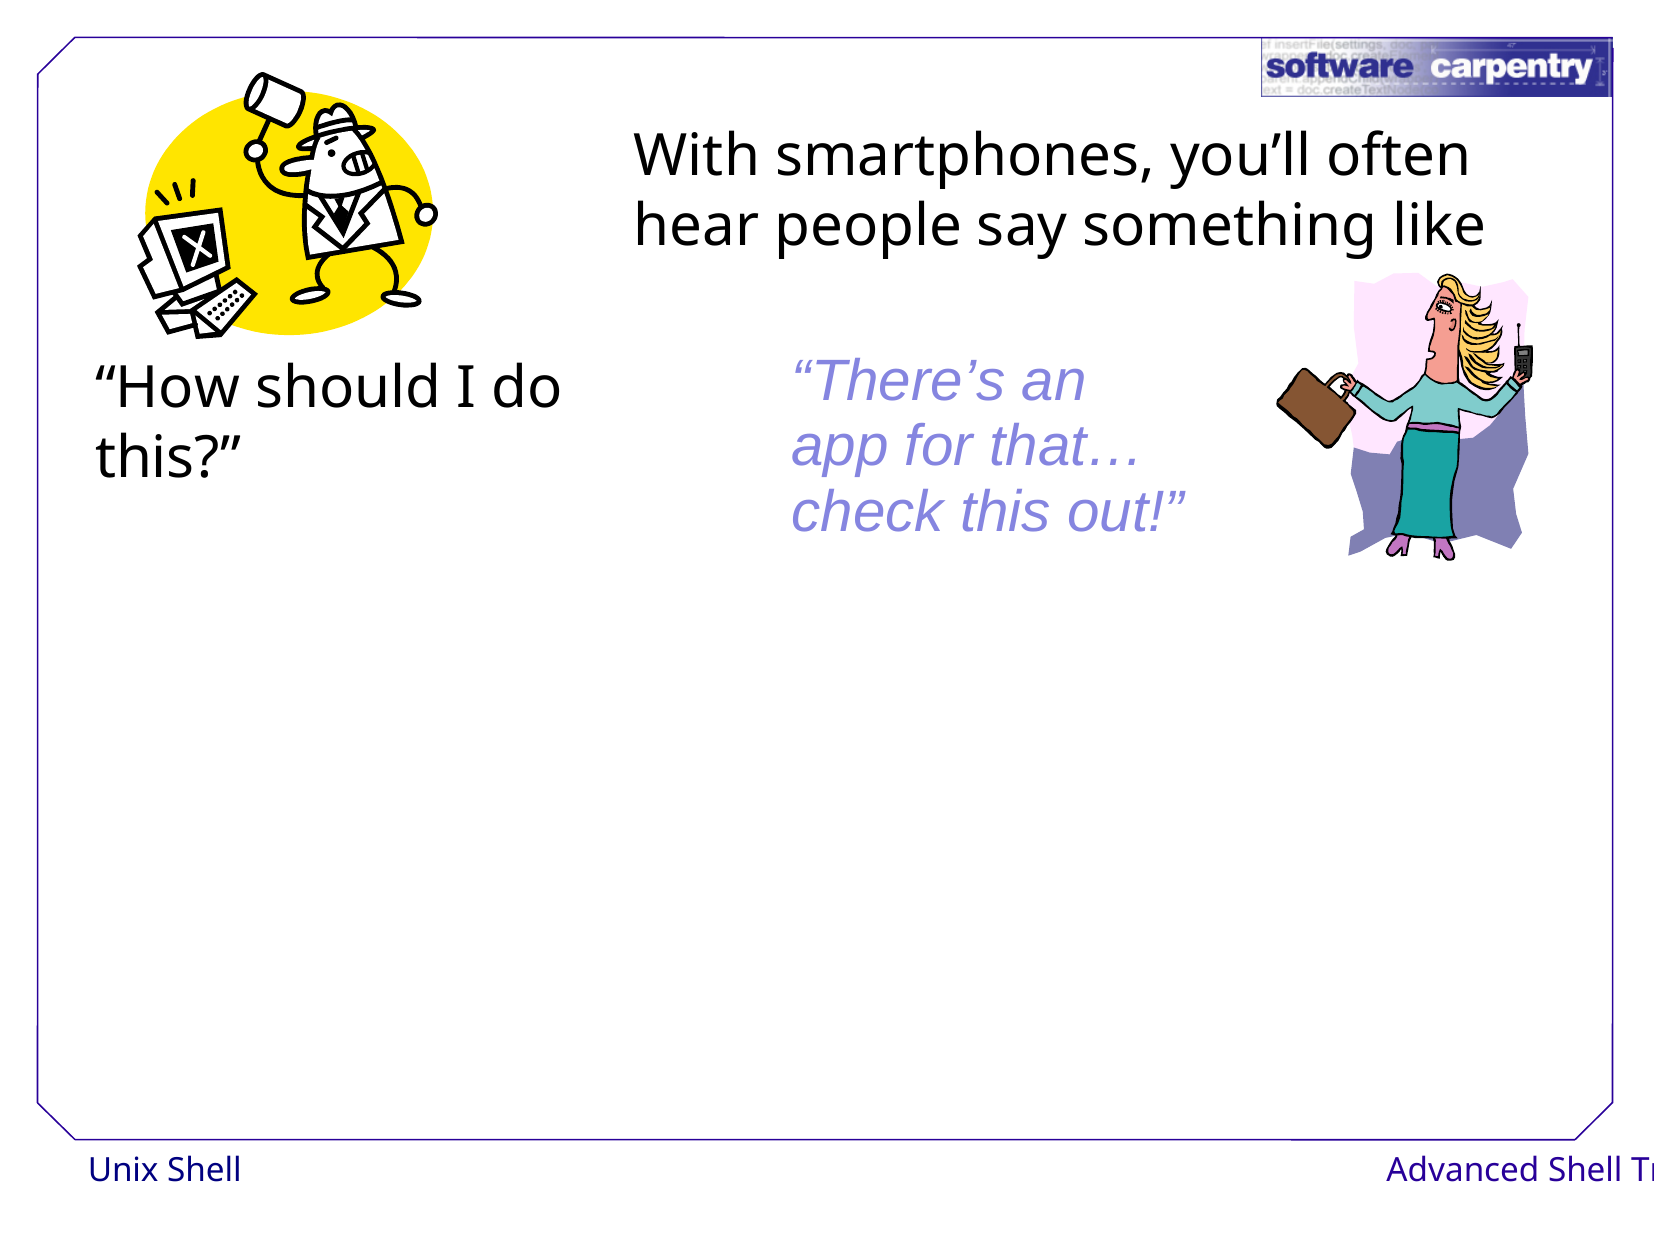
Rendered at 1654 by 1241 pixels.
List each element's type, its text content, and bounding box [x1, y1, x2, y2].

picture [1261, 39, 1613, 97]
picture [1276, 270, 1536, 564]
text_box “There’s an app for that… check this out!” [776, 341, 1215, 552]
picture [137, 71, 440, 340]
text_box “How should I do this?” [80, 341, 582, 497]
text_box With smartphones, you’ll often hear people say something like [619, 109, 1583, 265]
